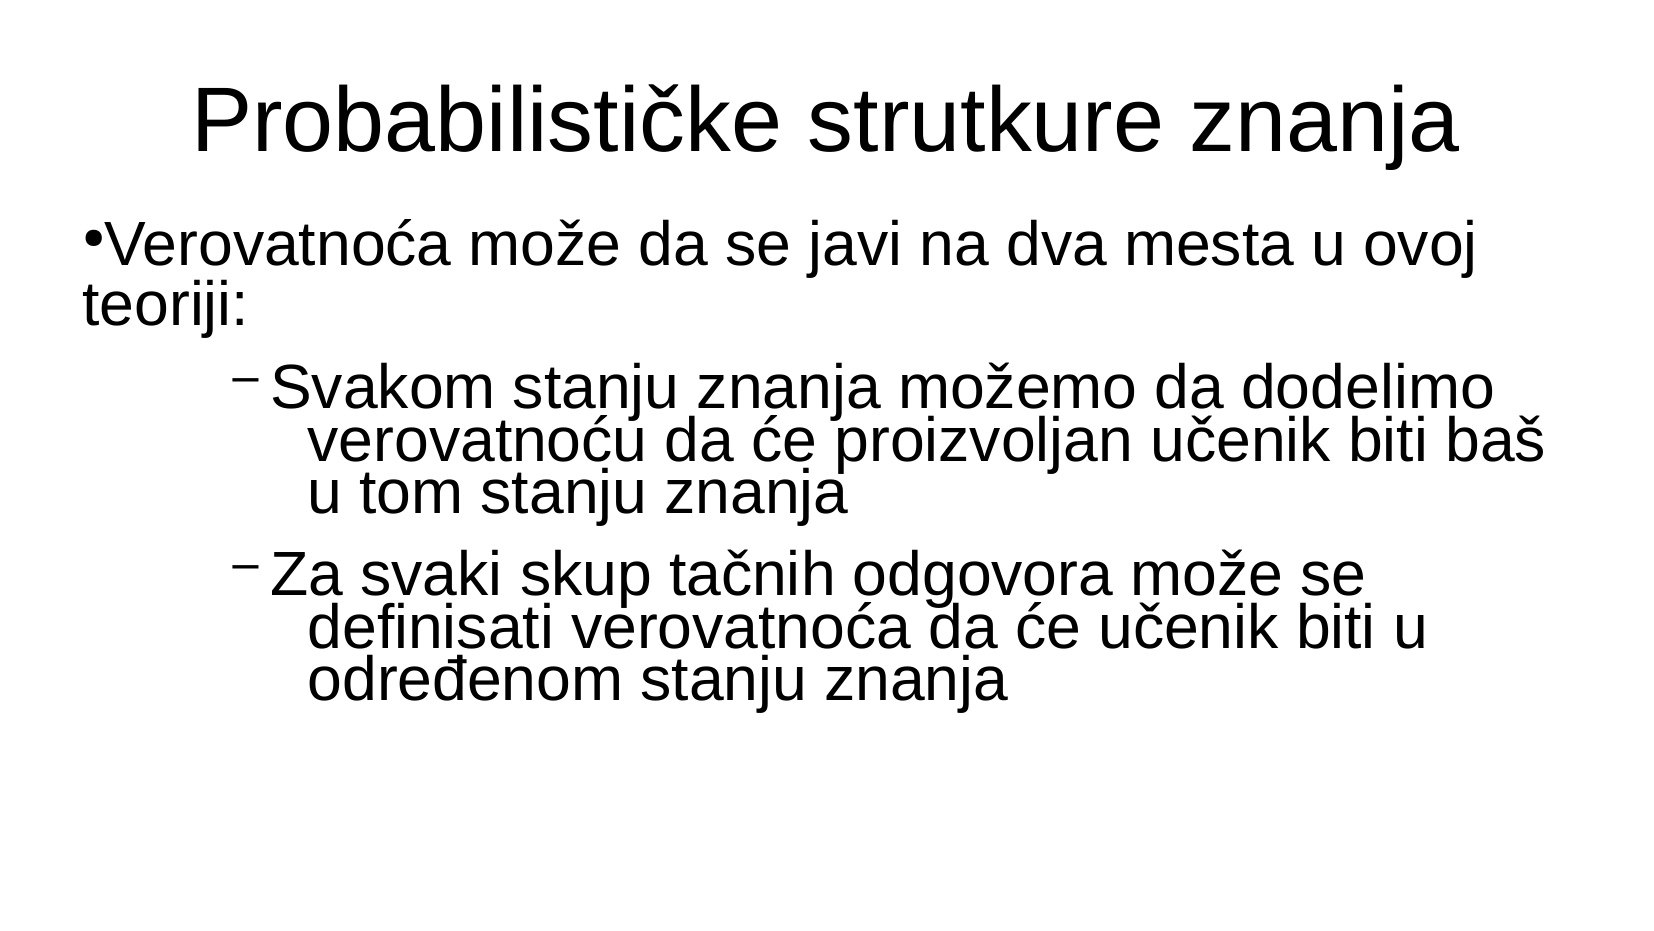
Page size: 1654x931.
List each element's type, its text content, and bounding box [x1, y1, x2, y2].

list Verovatnoća može da se javi na dva mesta u ovoj teoriji: Svakom stanju znanja možemo da dodelimo verovatnoću da će proizvoljan učenik biti baš u tom stanju znanja Za svaki skup tačnih odgovora može se definisati verovatnoća da će učenik biti u određenom stanju znanja [82, 217, 1571, 758]
title Probabilističke strutkure znanja [82, 37, 1571, 193]
